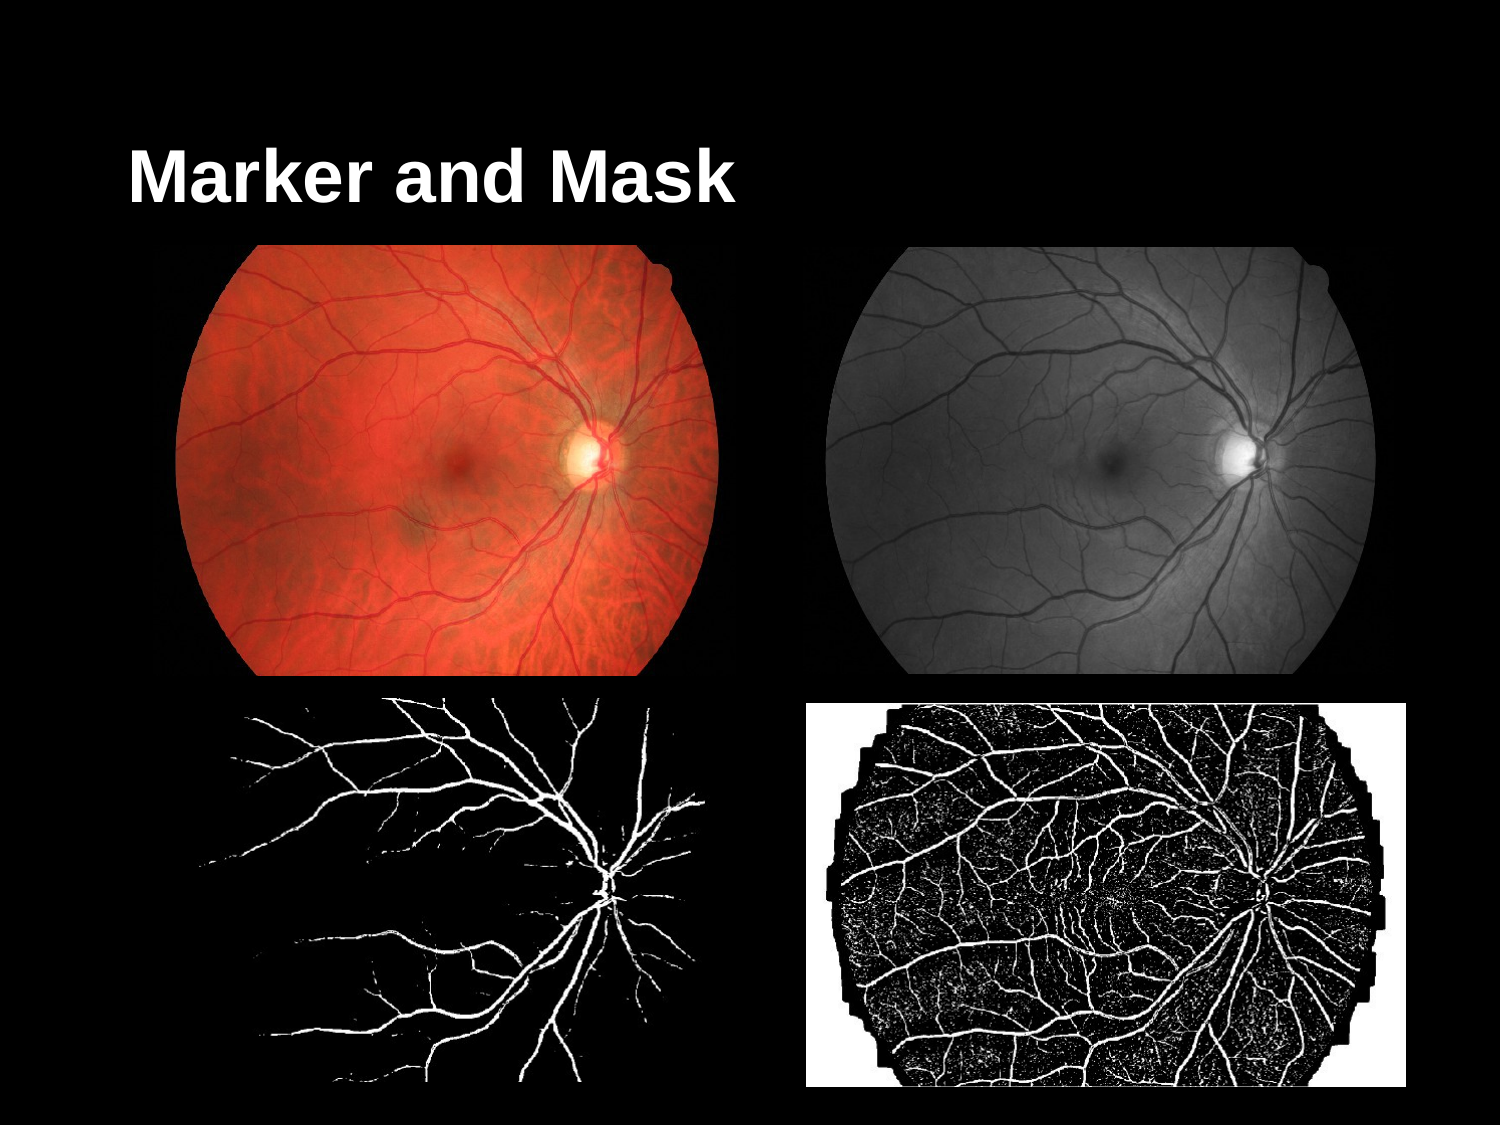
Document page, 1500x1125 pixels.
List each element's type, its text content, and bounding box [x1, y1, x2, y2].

picture [156, 698, 734, 1082]
picture [806, 703, 1406, 1087]
picture [803, 247, 1394, 674]
title Marker and Mask [75, 14, 1425, 233]
picture [153, 245, 736, 676]
